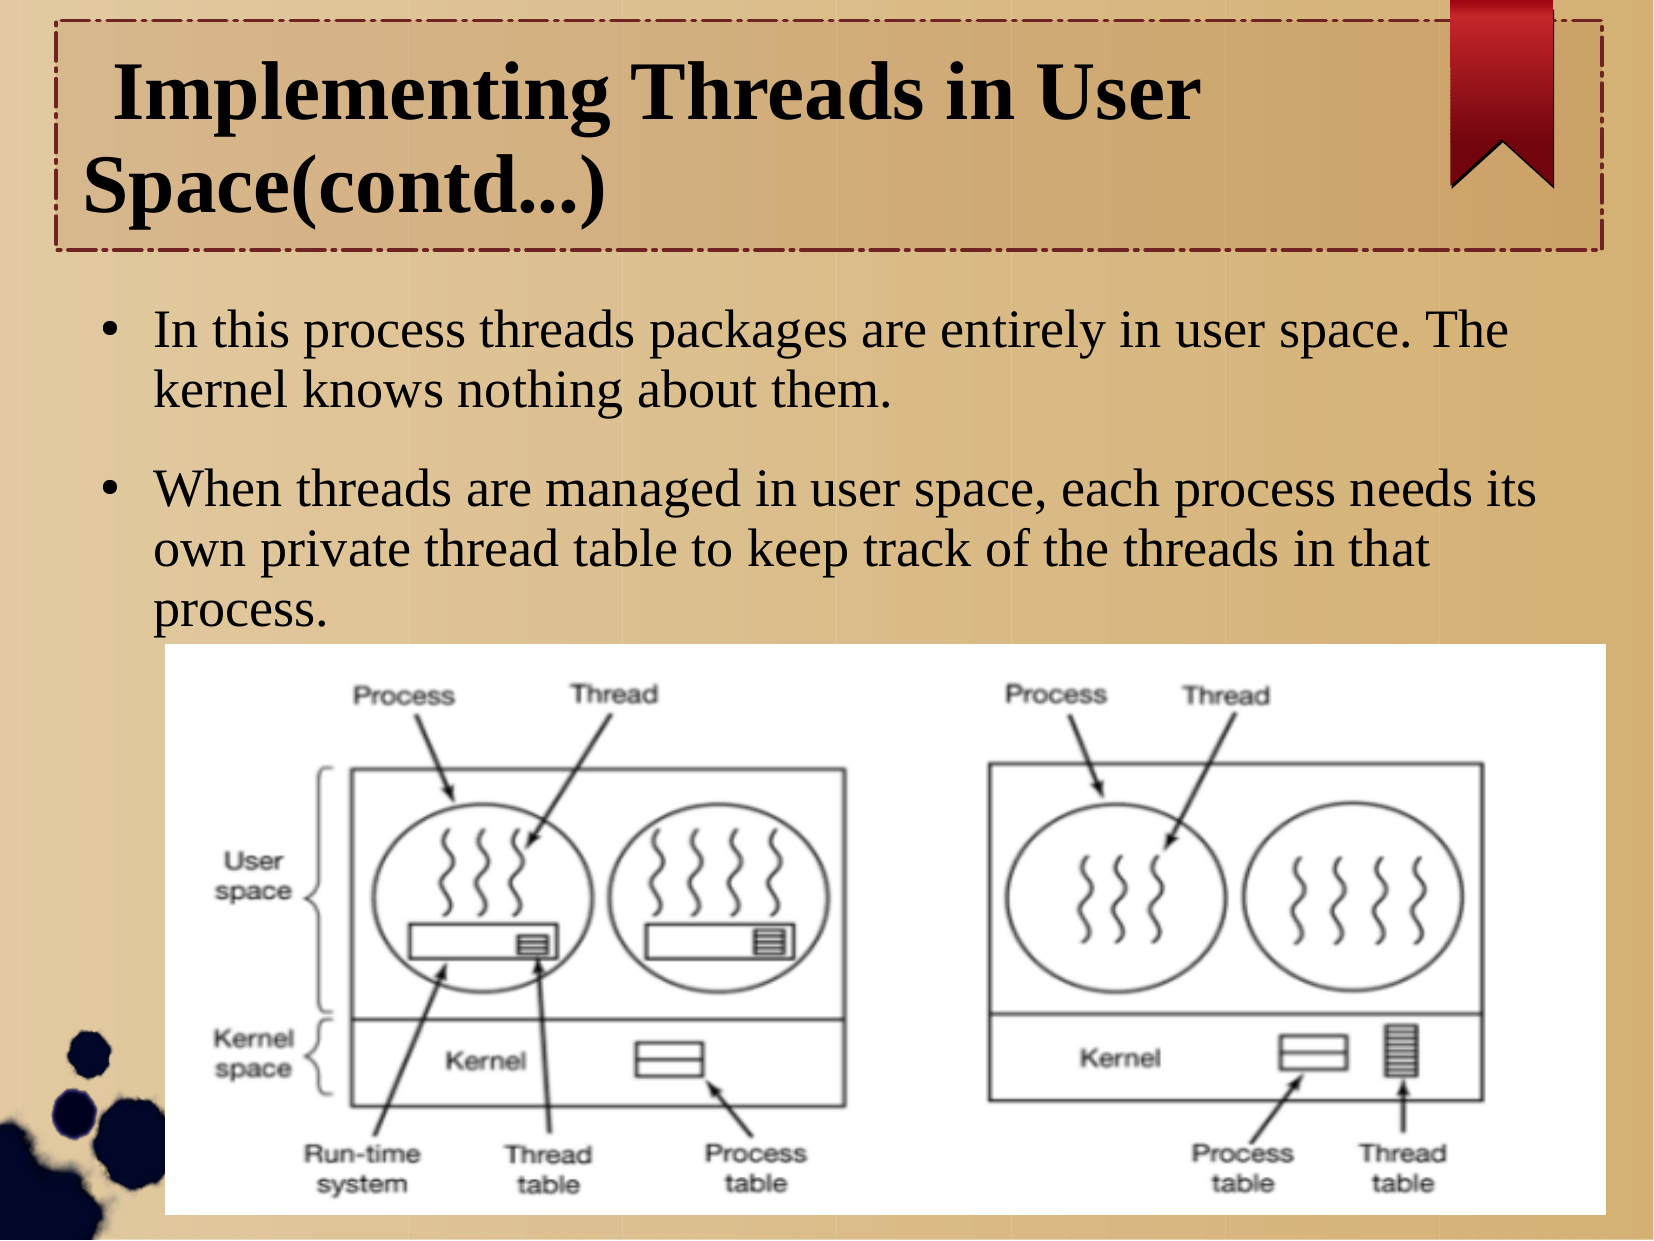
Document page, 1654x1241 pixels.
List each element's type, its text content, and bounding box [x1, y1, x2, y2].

picture [165, 644, 1606, 1216]
list In this process threads packages are entirely in user space. The kernel knows nothing about them. When threads are managed in user space, each process needs its own private thread table to keep track of the threads in that process. [82, 299, 1571, 1019]
title Implementing Threads in User Space(contd...) [82, 45, 1412, 231]
